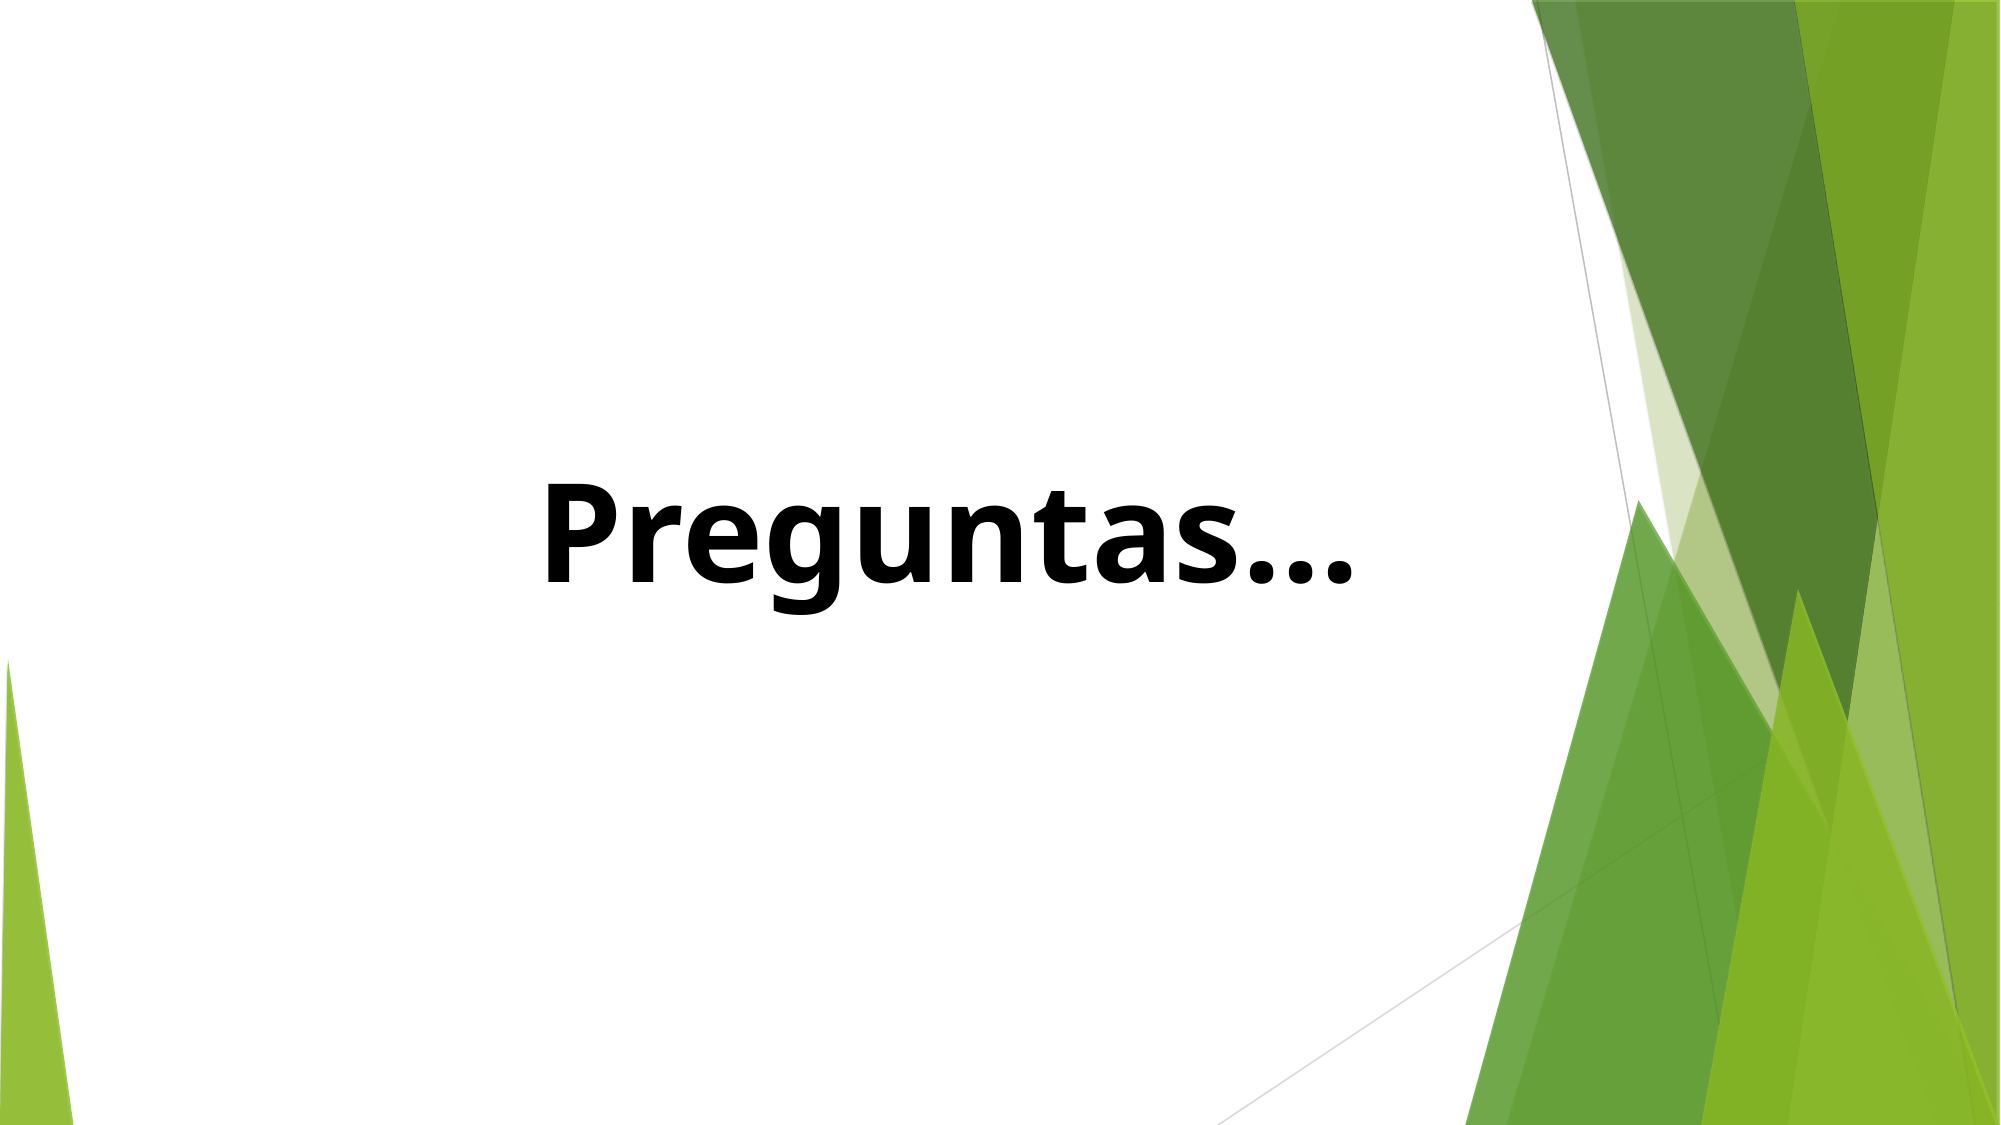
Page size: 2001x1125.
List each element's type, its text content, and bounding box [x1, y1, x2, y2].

title Preguntas... [243, 437, 1654, 654]
